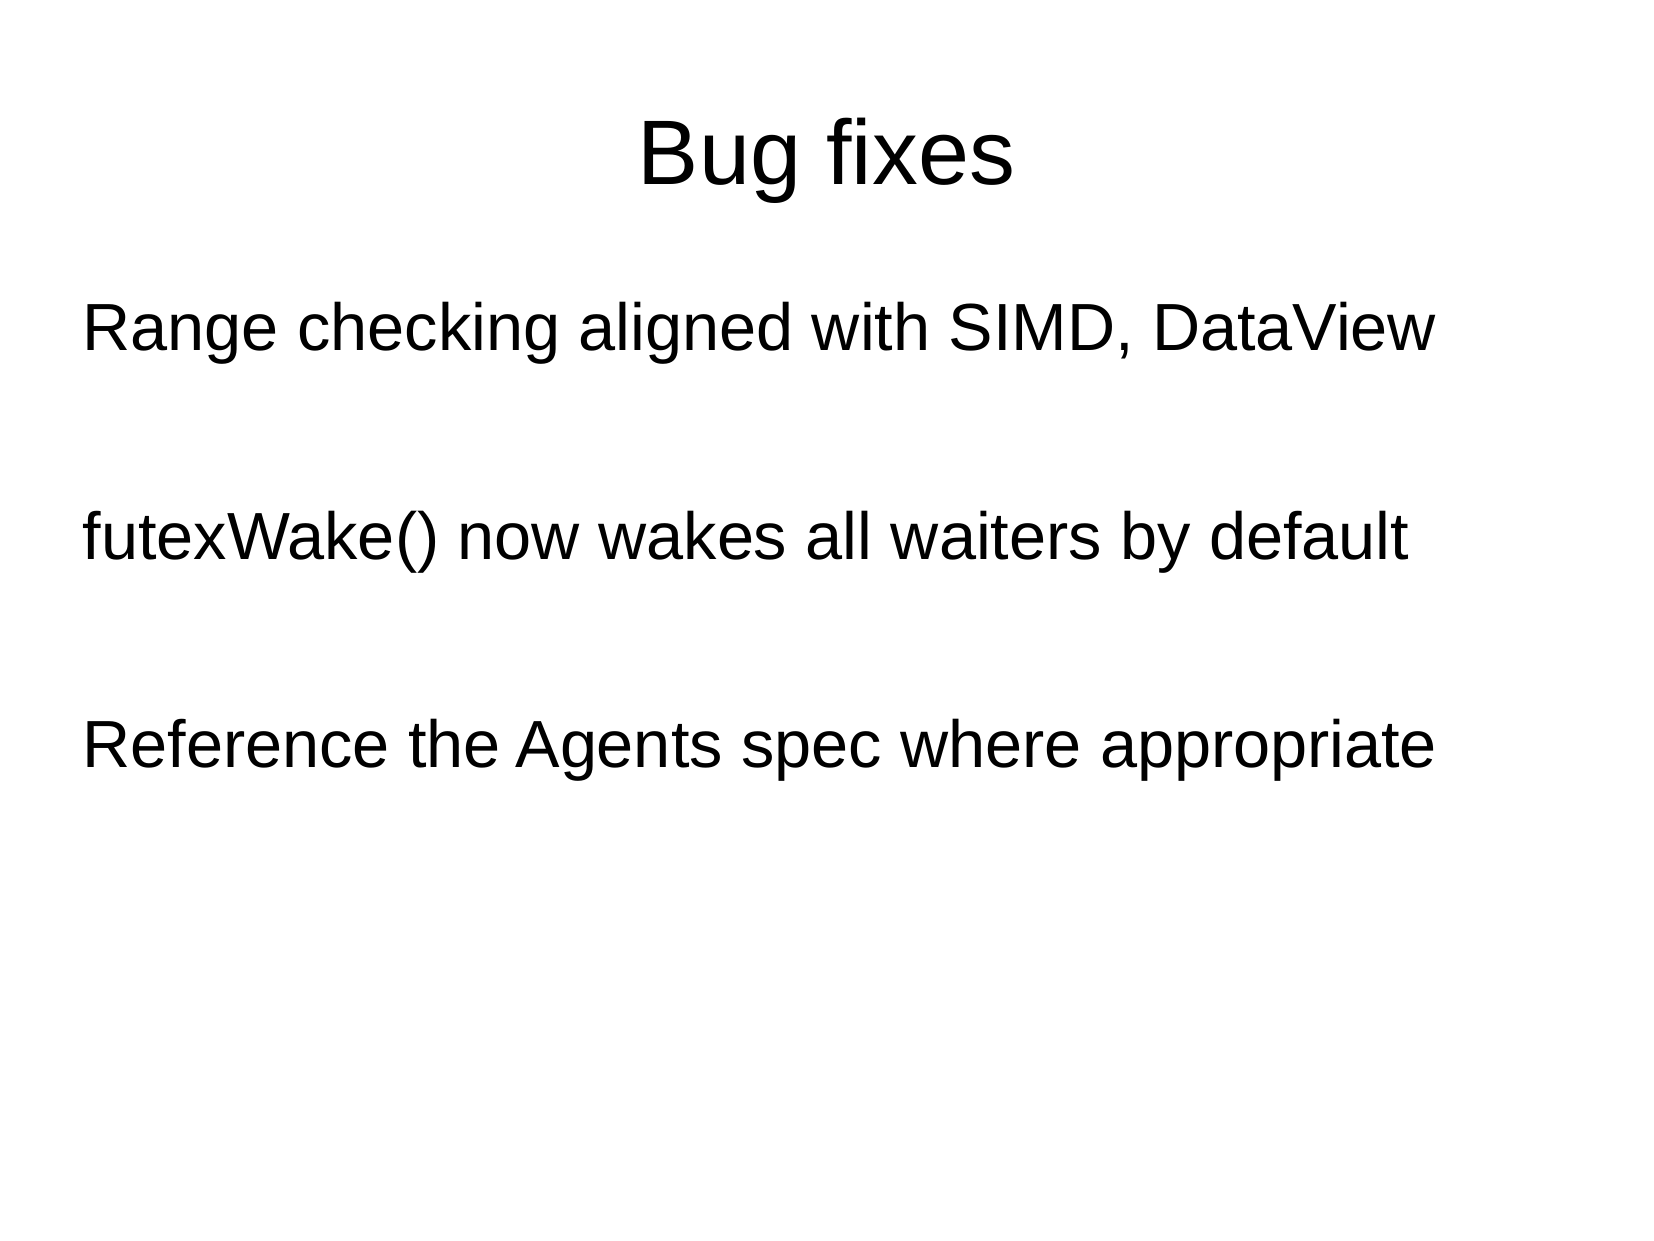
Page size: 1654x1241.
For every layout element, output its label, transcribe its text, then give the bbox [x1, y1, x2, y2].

title Bug fixes [82, 49, 1571, 257]
list Range checking aligned with SIMD, DataView futexWake() now wakes all waiters by default Reference the Agents spec where appropriate [82, 290, 1571, 1010]
